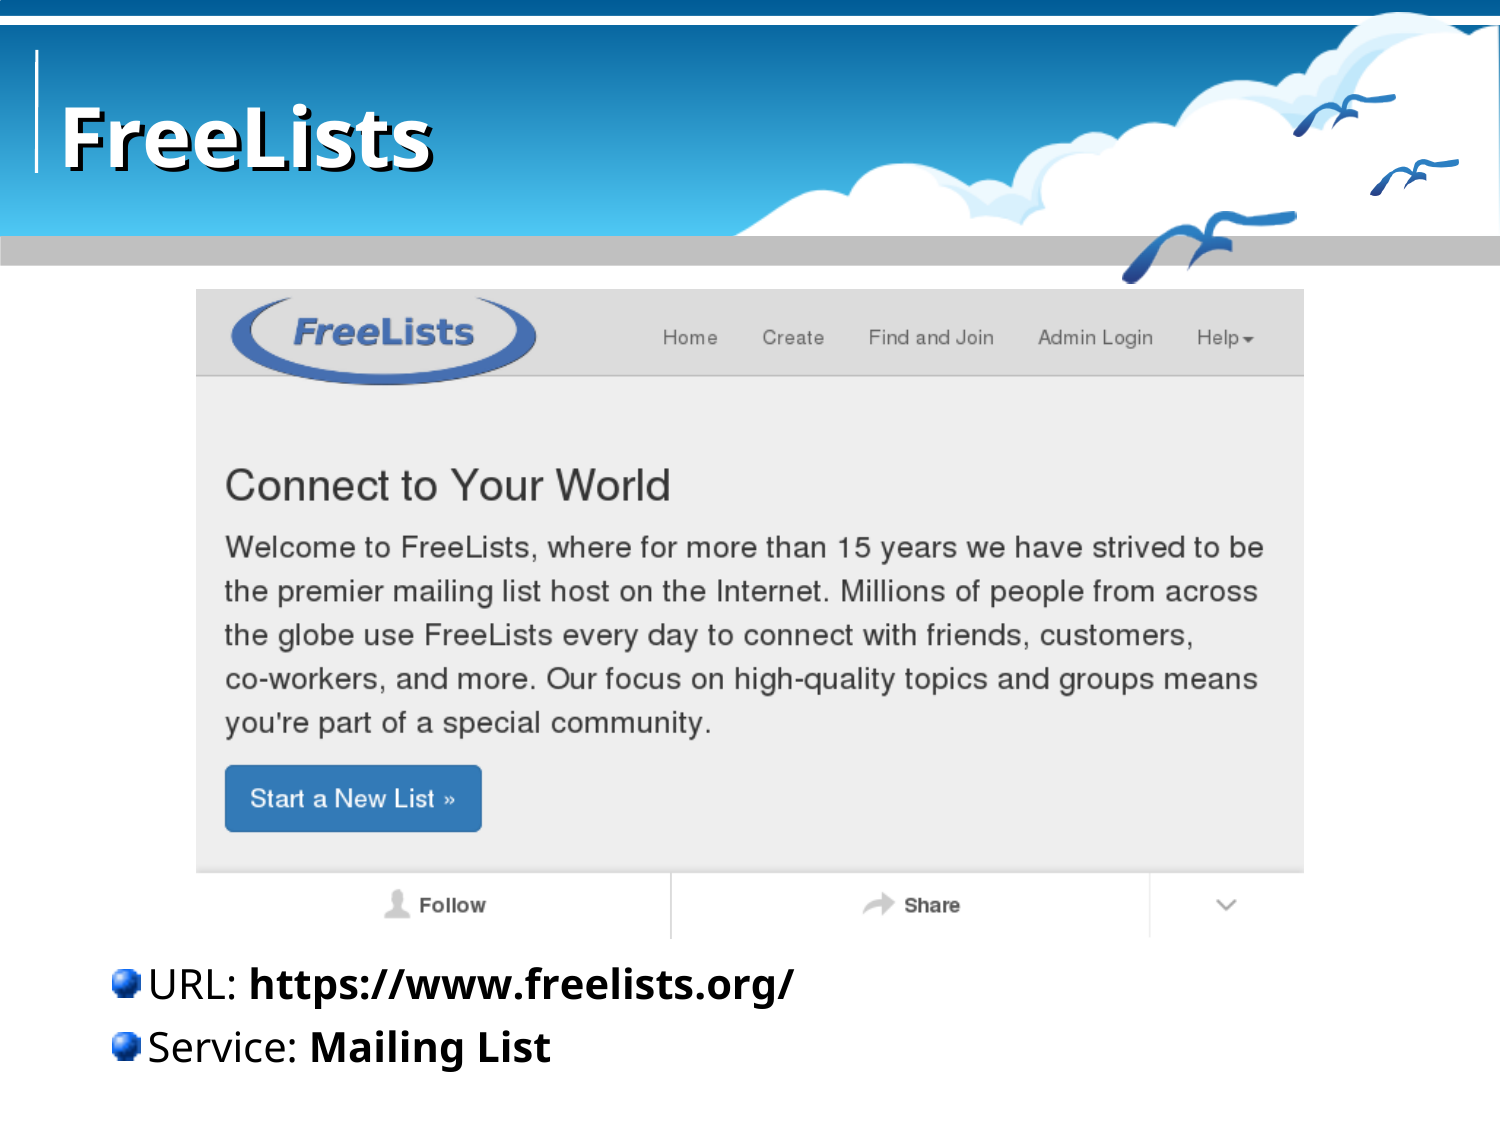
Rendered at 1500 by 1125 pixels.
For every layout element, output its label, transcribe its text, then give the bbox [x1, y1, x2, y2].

picture [730, 12, 1500, 284]
text_box URL: https://www.freelists.org/ Service: Mailing List [97, 947, 1422, 1053]
title FreeLists [59, 86, 1465, 186]
picture [196, 289, 1304, 939]
picture [112, 1053, 141, 1061]
